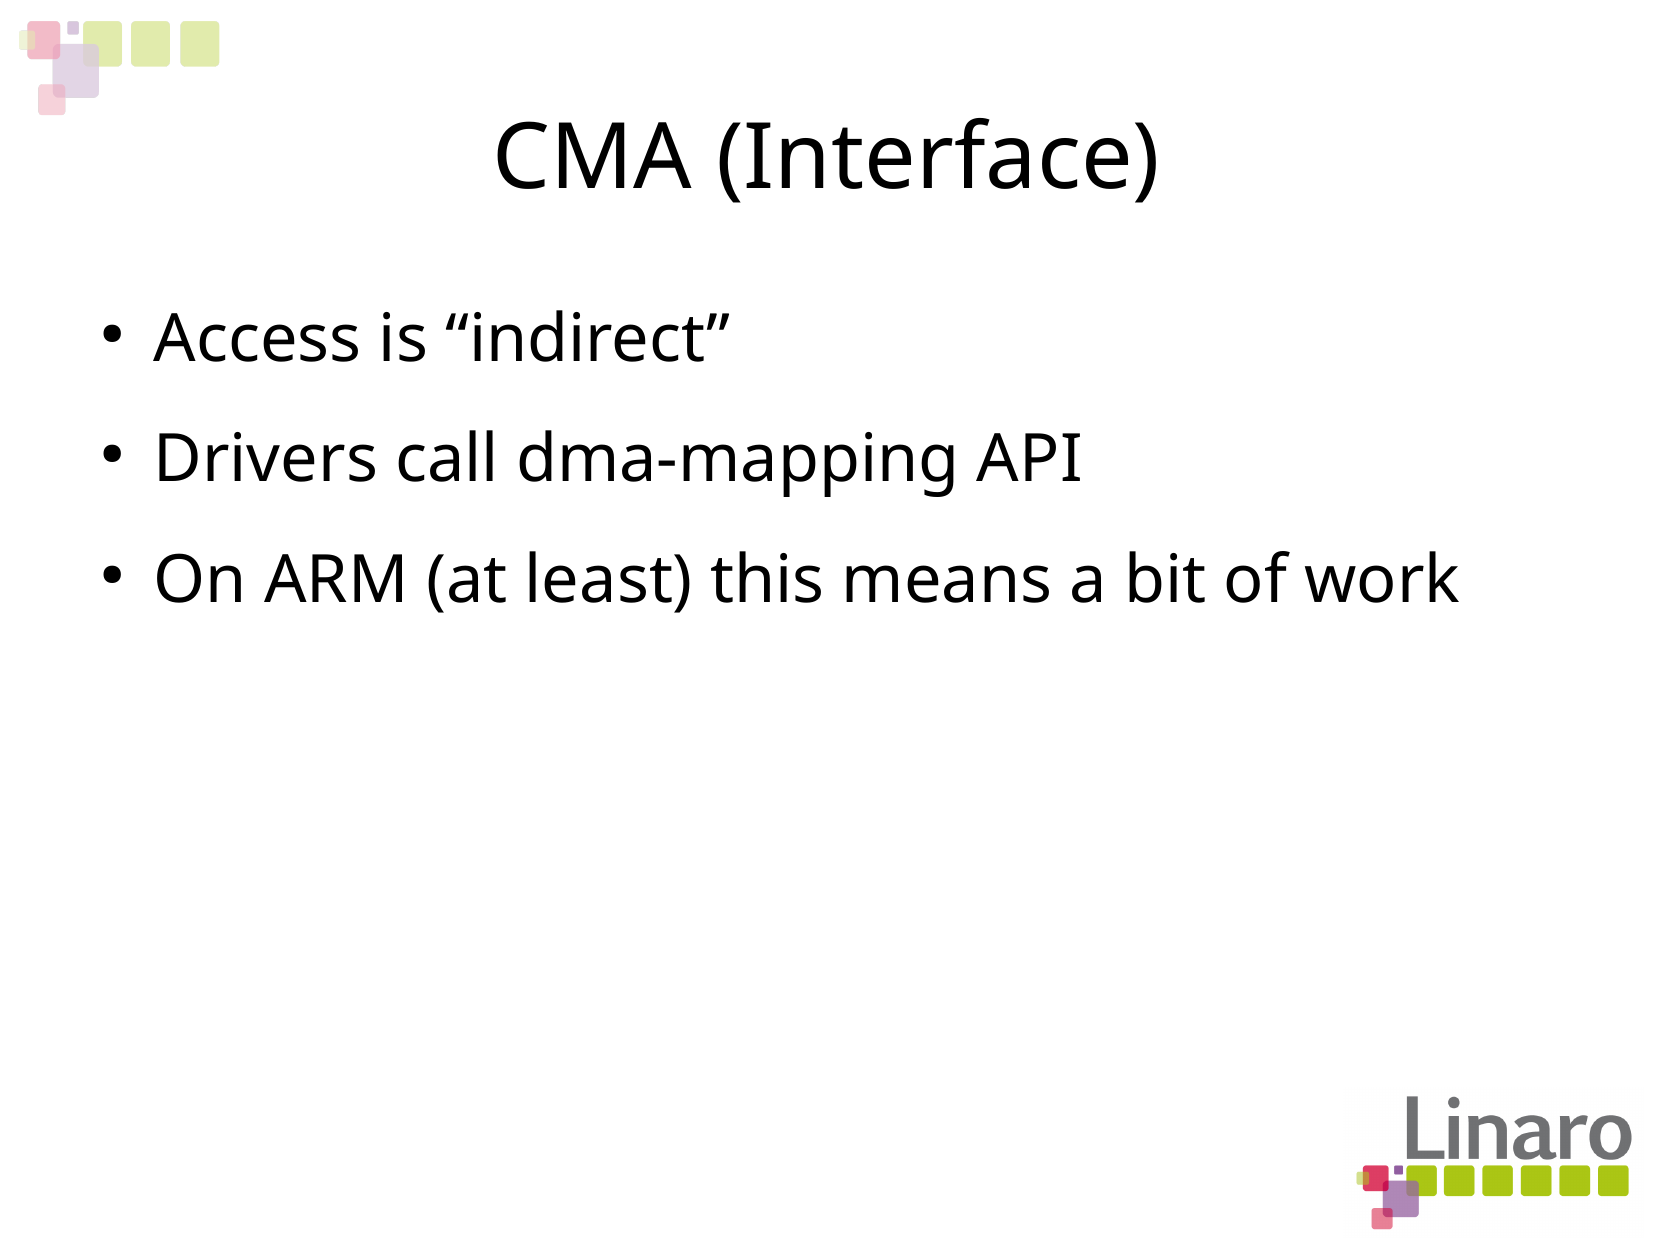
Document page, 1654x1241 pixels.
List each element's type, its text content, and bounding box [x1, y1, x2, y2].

title CMA (Interface) [82, 49, 1571, 257]
list Access is “indirect” Drivers call dma-mapping API On ARM (at least) this means a bit of work [82, 290, 1571, 1109]
picture [1343, 1087, 1644, 1238]
